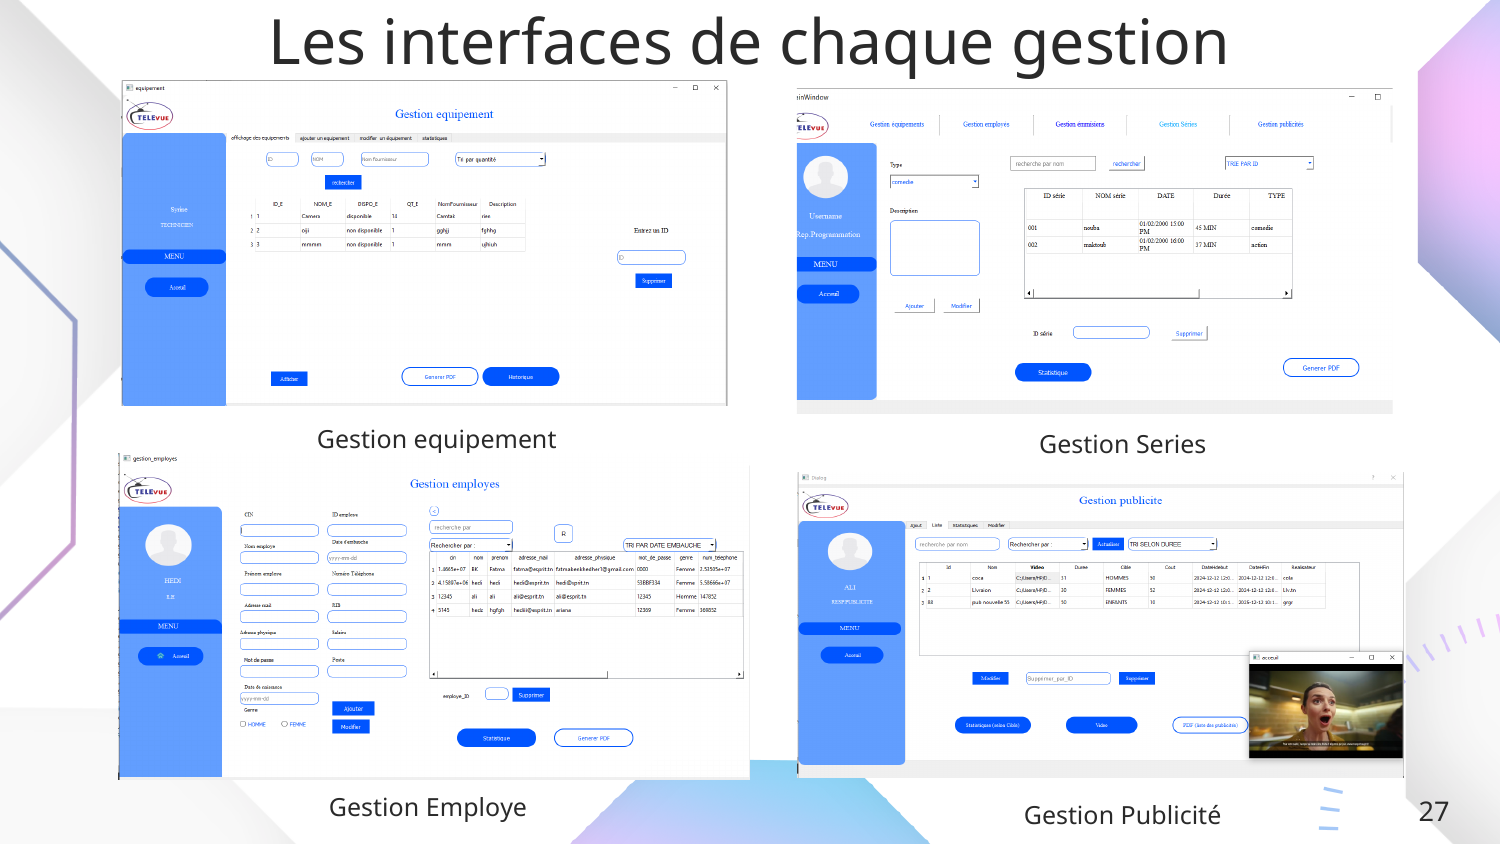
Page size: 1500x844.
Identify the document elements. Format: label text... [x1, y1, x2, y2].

picture [118, 453, 750, 780]
picture [797, 473, 1404, 778]
picture [796, 88, 1393, 414]
slide_number 28 [1403, 779, 1494, 844]
picture [121, 80, 728, 406]
text_box Gestion Series [930, 413, 1310, 464]
text_box Gestion equipement [243, 408, 624, 449]
title Les interfaces de chaque gestion [118, 0, 1382, 82]
text_box Gestion Publicité [939, 784, 1300, 835]
text_box Gestion Employe [235, 780, 615, 827]
